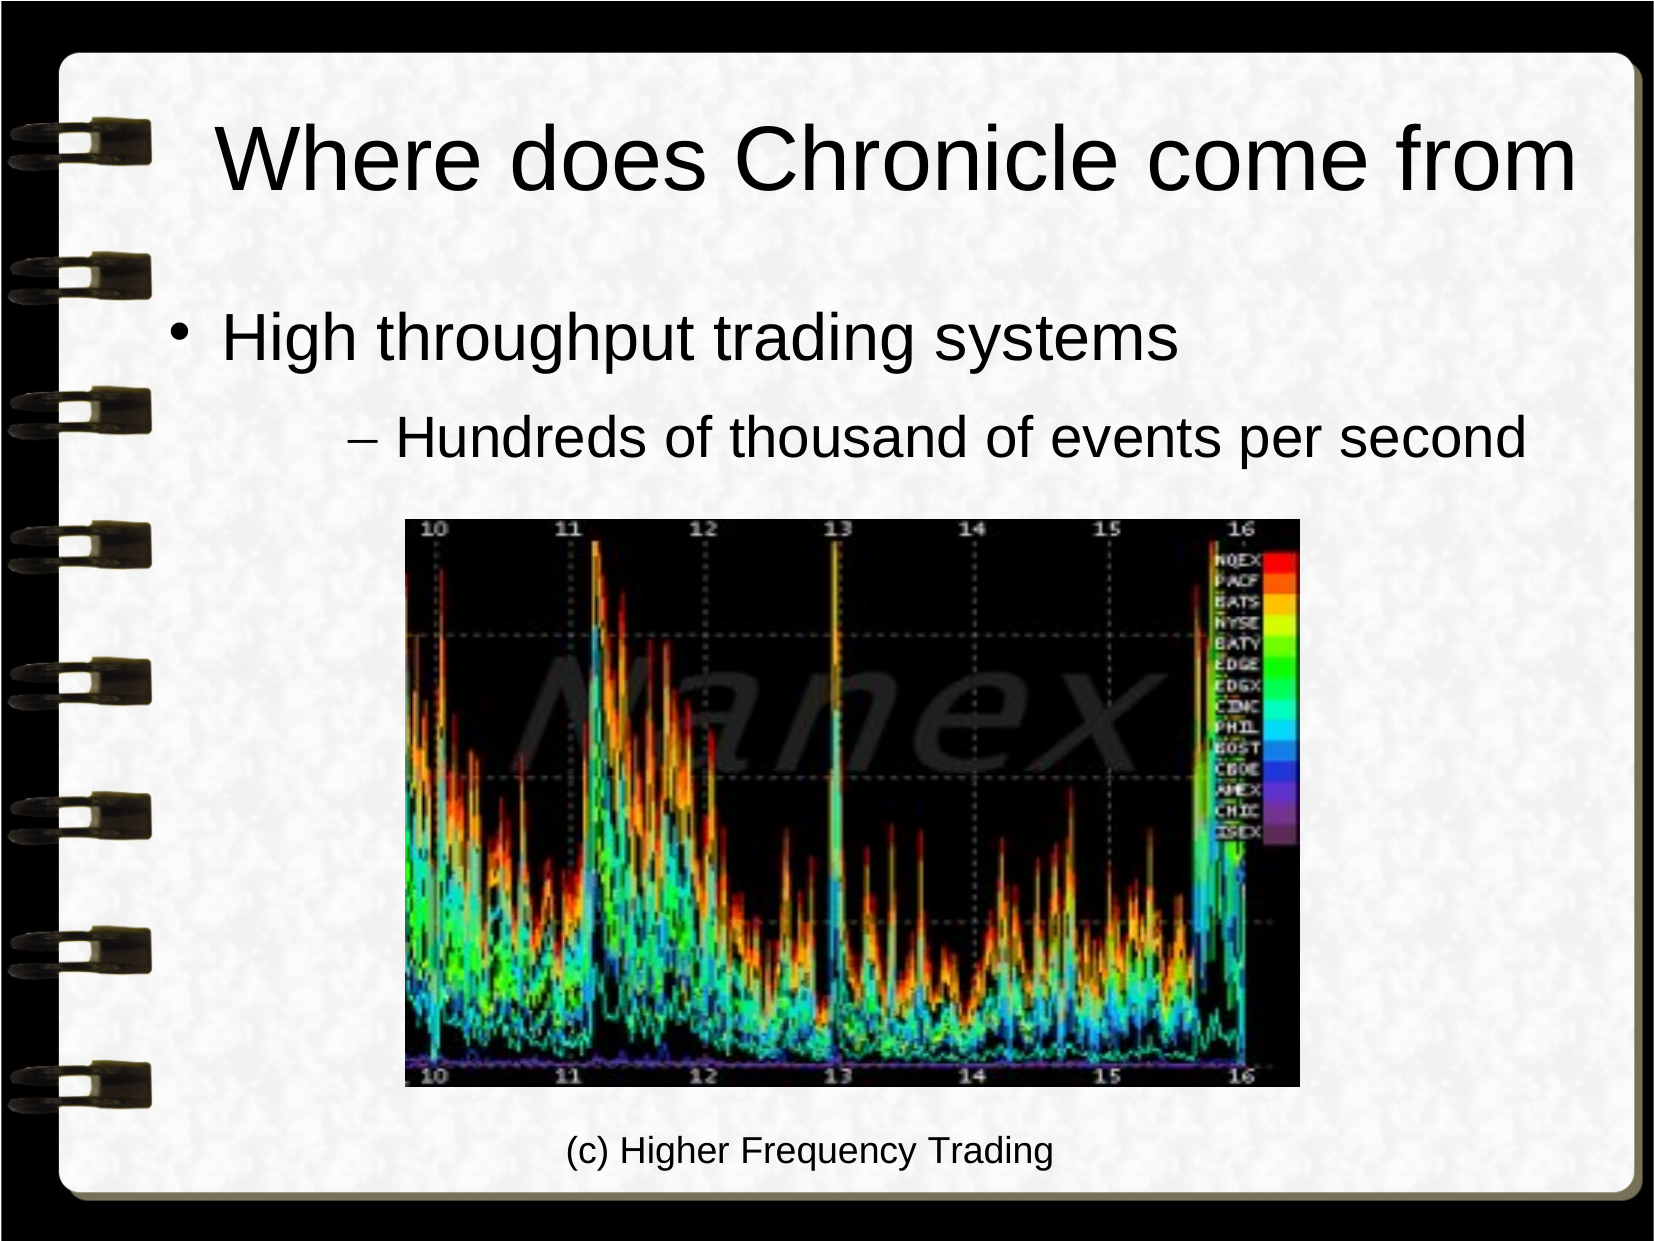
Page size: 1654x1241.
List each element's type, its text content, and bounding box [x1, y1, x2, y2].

list High throughput trading systems Hundreds of thousand of events per second [151, 296, 1607, 1111]
title Where does Chronicle come from [153, 52, 1642, 260]
picture [1, 1, 1654, 1241]
